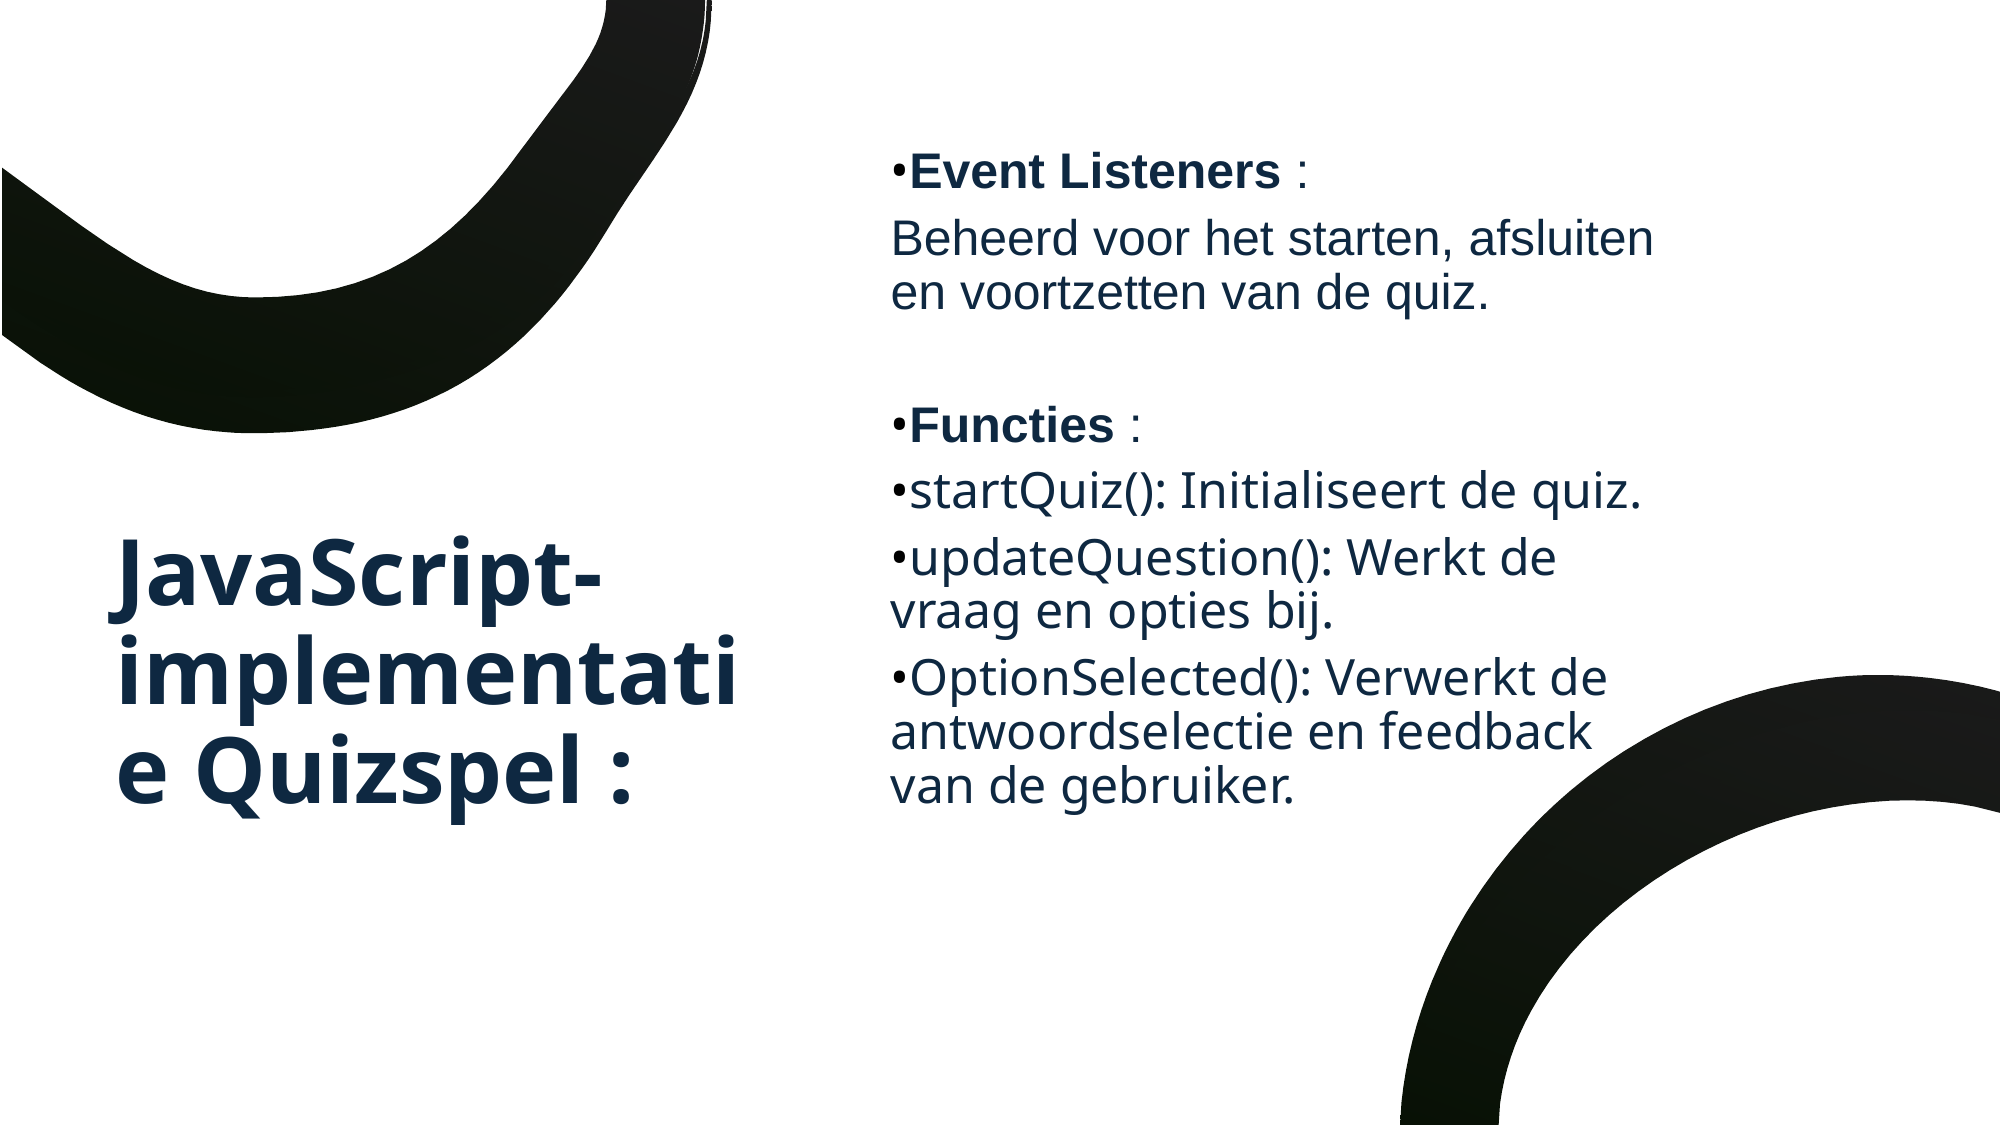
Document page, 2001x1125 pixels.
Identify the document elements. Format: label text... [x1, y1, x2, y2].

text_box [0, 0, 2000, 1125]
list Event Listeners : Beheerd voor het starten, afsluiten en voortzetten van de quiz. Functies : startQuiz(): Initialiseert de quiz. updateQuestion(): Werkt de vraag en opties bij. OptionSelected(): Verwerkt de antwoordselectie en feedback van de gebruiker. [875, 89, 1677, 871]
title JavaScript-implementatie Quizspel : [100, 342, 778, 1008]
